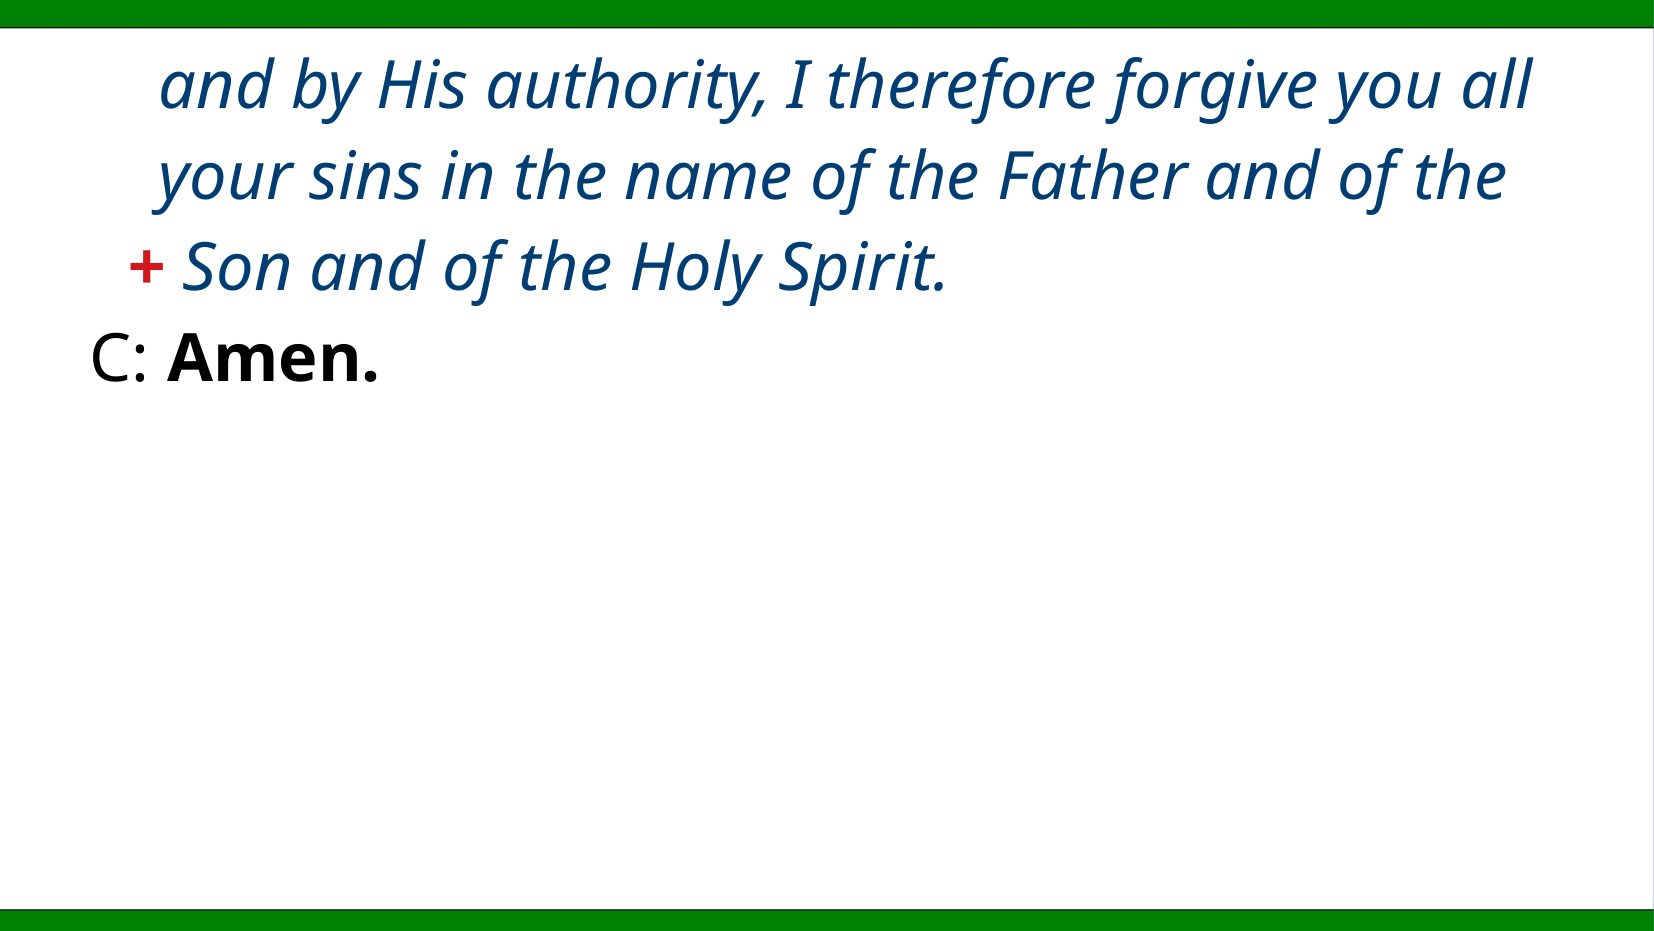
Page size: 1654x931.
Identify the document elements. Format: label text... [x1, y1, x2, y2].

picture [0, 0, 1654, 931]
text_box and by His authority, I therefore forgive you all your sins in the name of the Father and of the + Son and of the Holy Spirit. C: Amen. [75, 30, 1591, 421]
